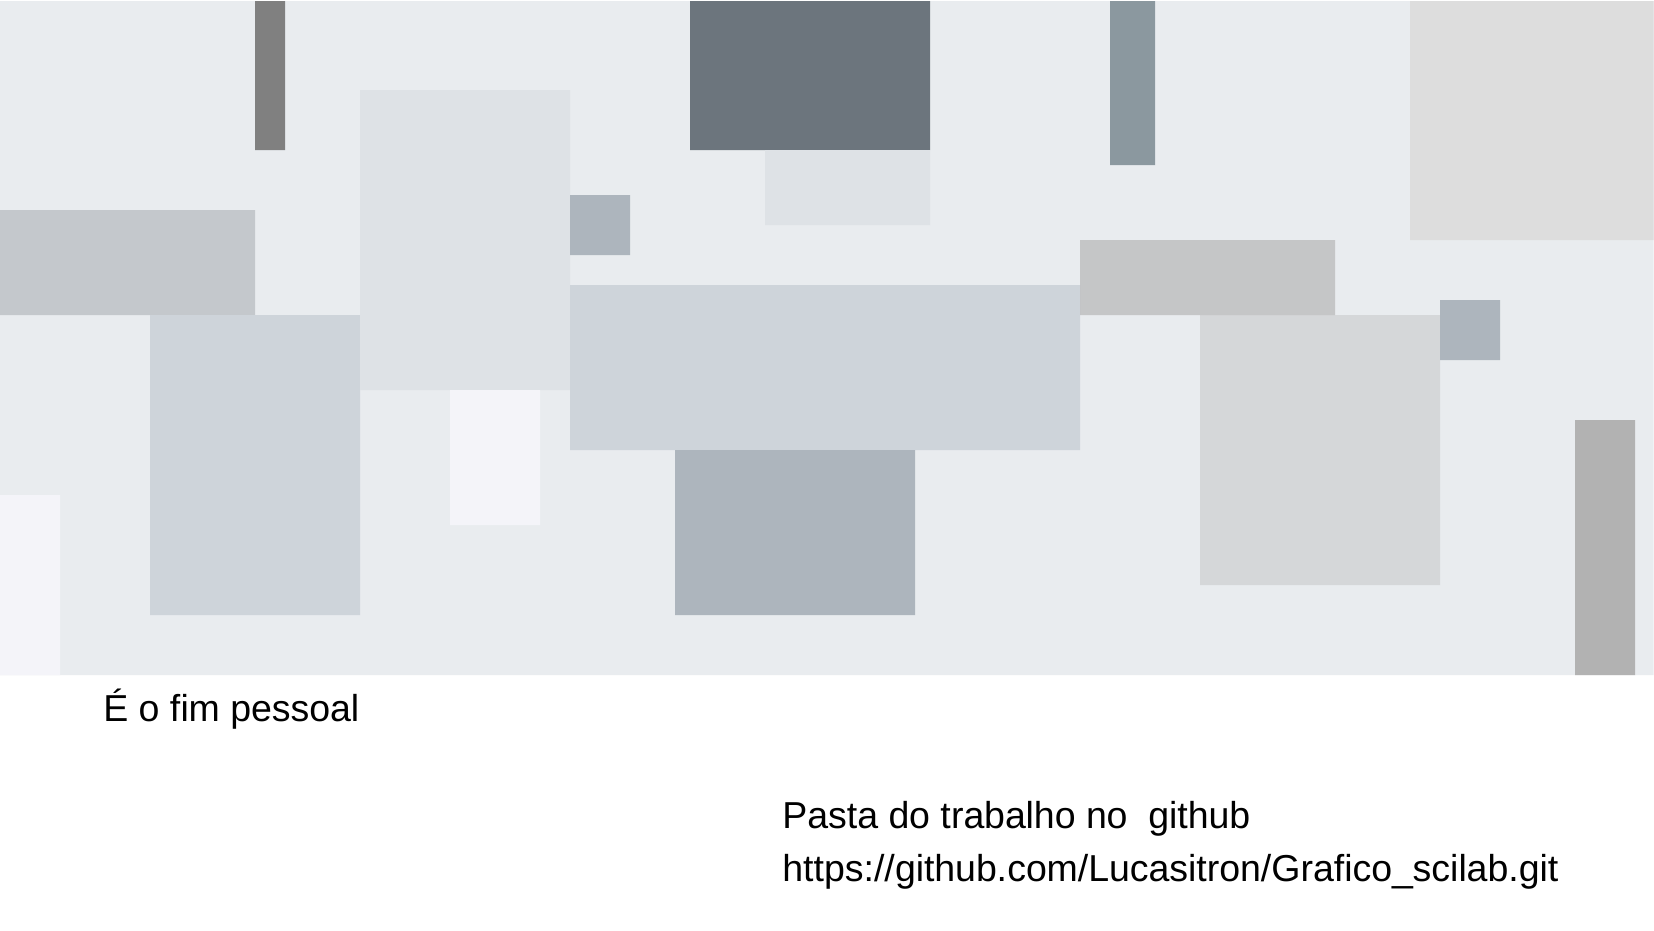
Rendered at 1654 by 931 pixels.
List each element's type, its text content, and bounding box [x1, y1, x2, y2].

text_box É o fim pessoal [88, 680, 443, 738]
text_box Pasta do trabalho no github [767, 786, 1300, 846]
text_box https://github.com/Lucasitron/Grafico_scilab.git [767, 839, 1625, 899]
